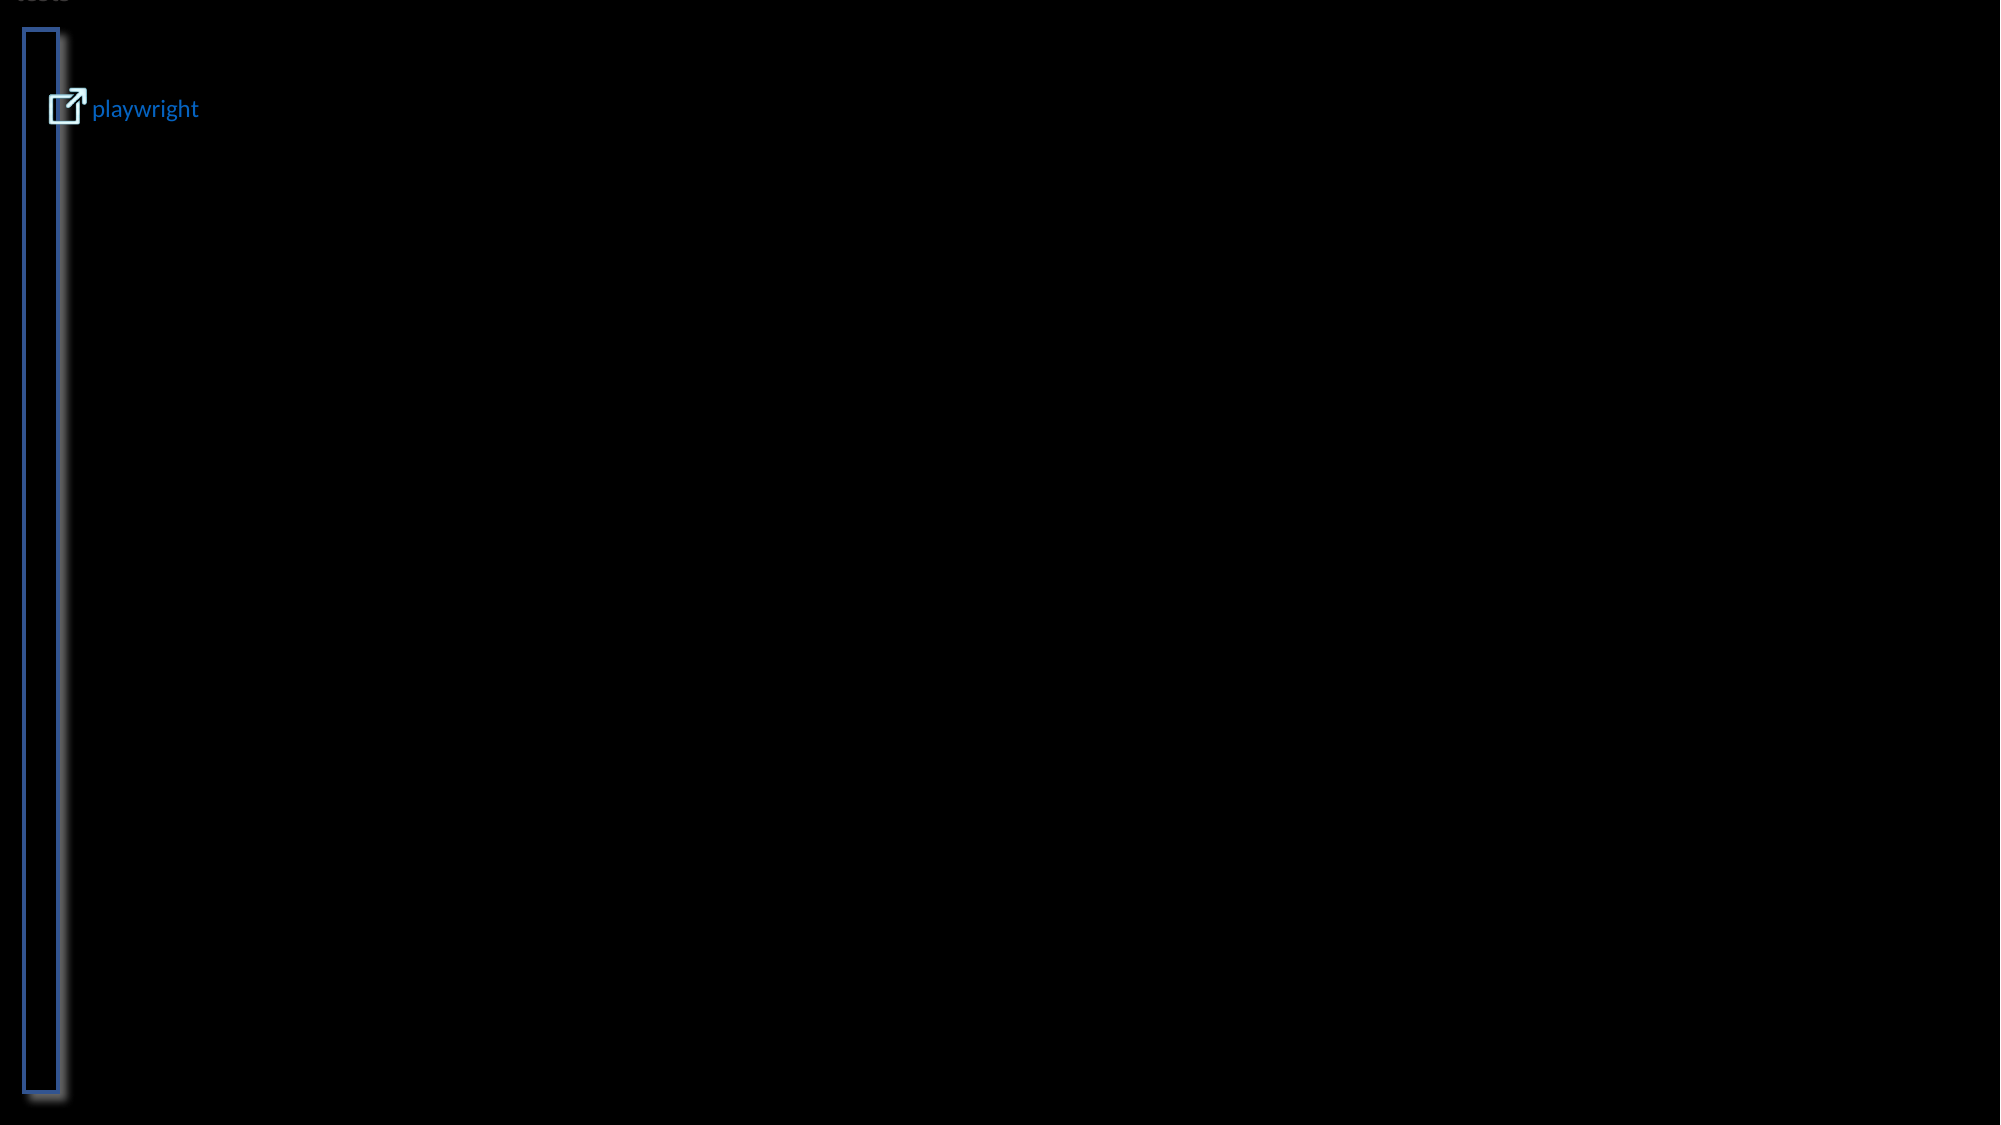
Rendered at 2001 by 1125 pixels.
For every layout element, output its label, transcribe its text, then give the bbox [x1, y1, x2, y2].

picture [44, 83, 91, 129]
text_box playwright [77, 85, 215, 131]
text_box [23, 29, 58, 1093]
